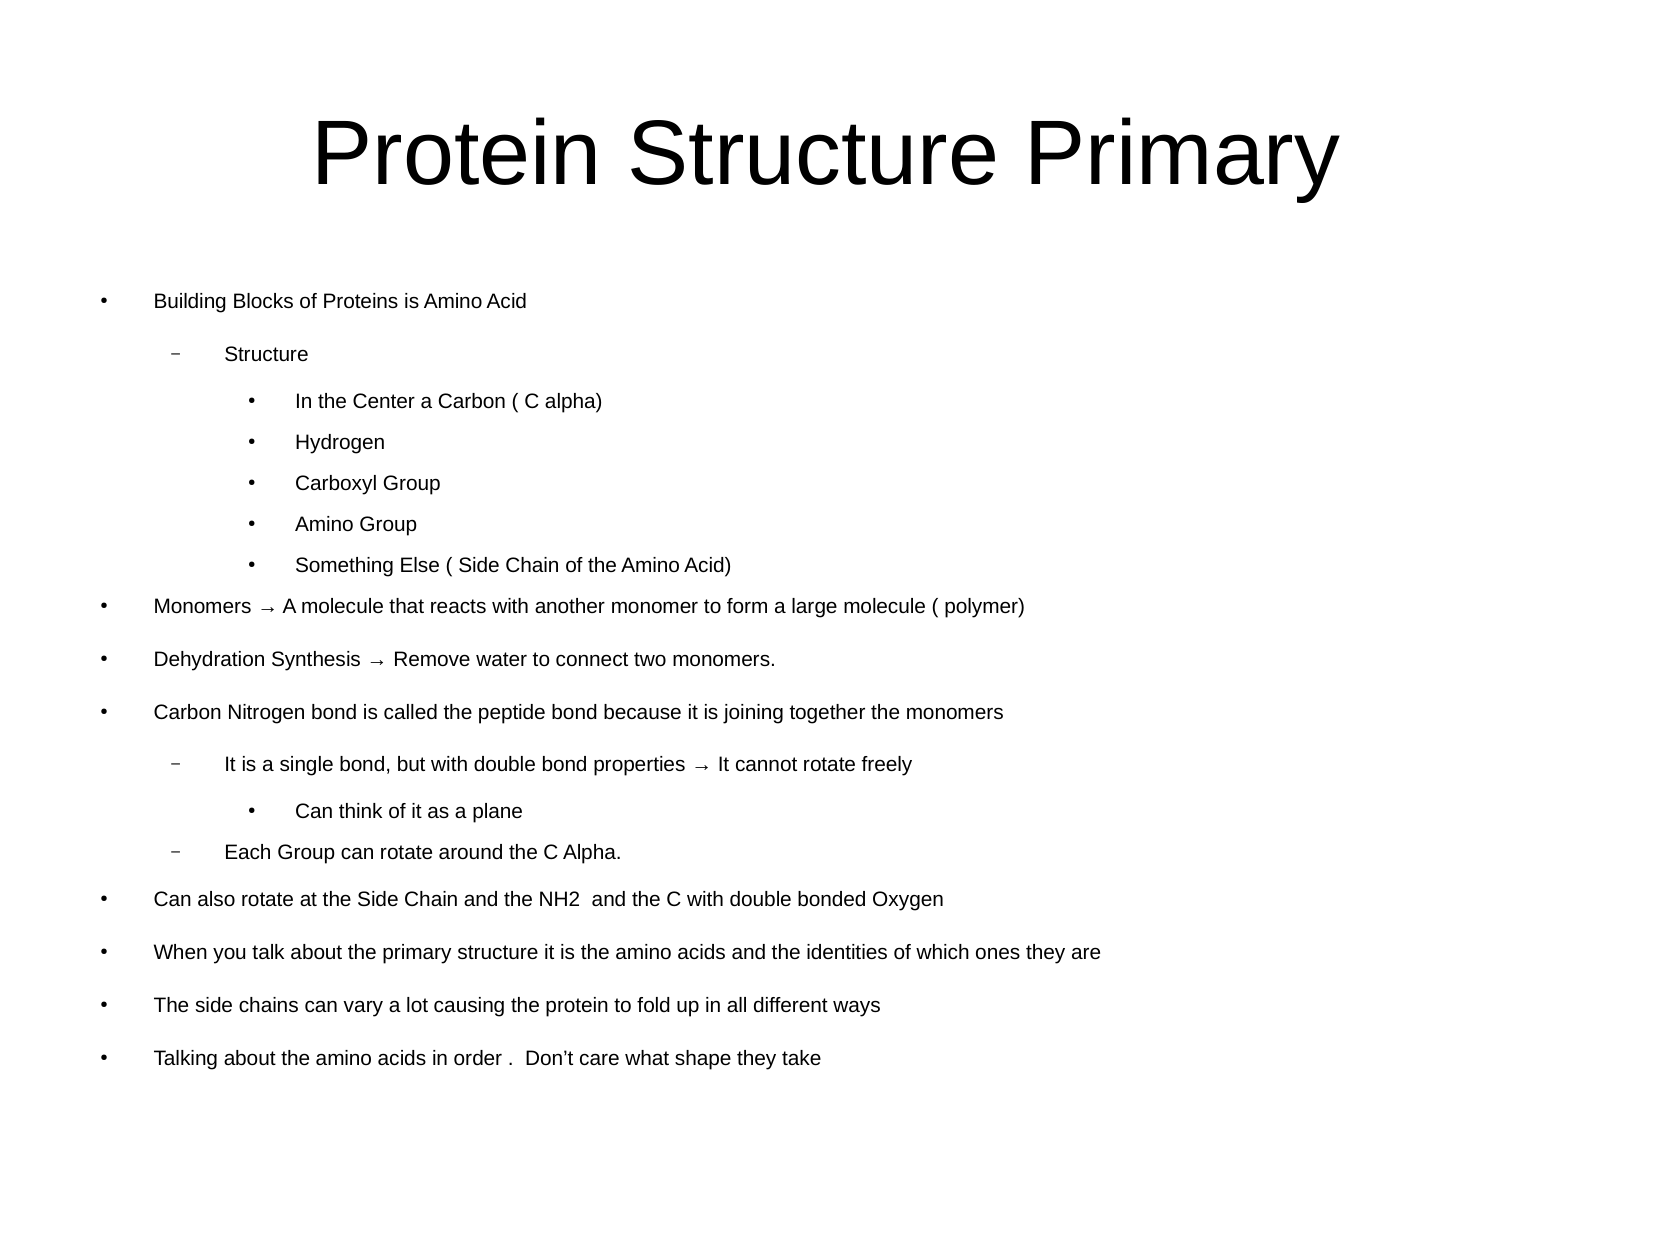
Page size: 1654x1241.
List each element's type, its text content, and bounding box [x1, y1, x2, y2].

list Building Blocks of Proteins is Amino Acid Structure In the Center a Carbon ( C alpha) Hydrogen Carboxyl Group Amino Group Something Else ( Side Chain of the Amino Acid) Monomers → A molecule that reacts with another monomer to form a large molecule ( polymer) Dehydration Synthesis → Remove water to connect two monomers. Carbon Nitrogen bond is called the peptide bond because it is joining together the monomers It is a single bond, but with double bond properties → It cannot rotate freely Can think of it as a plane Each Group can rotate around the C Alpha. Can also rotate at the Side Chain and the NH2 and the C with double bonded Oxygen When you talk about the primary structure it is the amino acids and the identities of which ones they are The side chains can vary a lot causing the protein to fold up in all different ways Talking about the amino acids in order . Don’t care what shape they take [82, 290, 1571, 1216]
title Protein Structure Primary [82, 49, 1571, 257]
